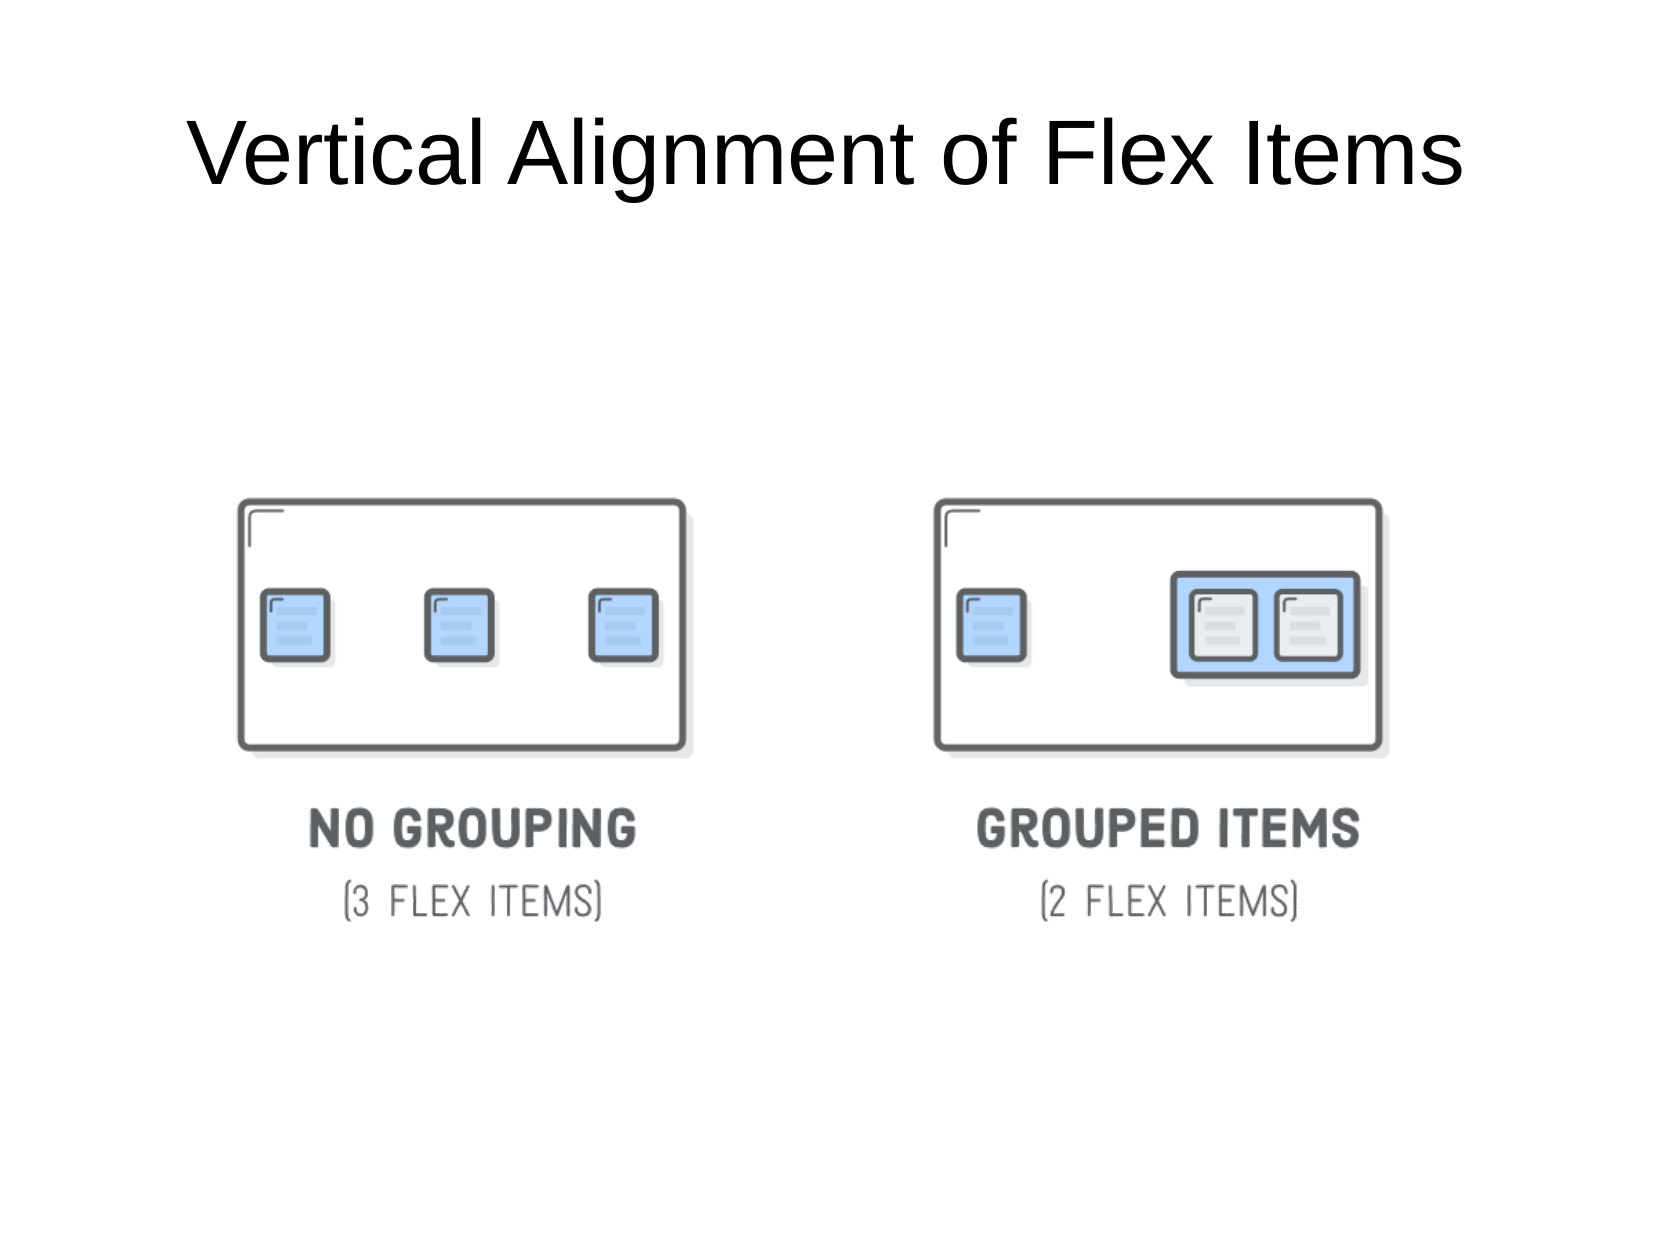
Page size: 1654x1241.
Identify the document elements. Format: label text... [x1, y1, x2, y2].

picture [172, 433, 1447, 966]
title Vertical Alignment of Flex Items [82, 49, 1571, 257]
